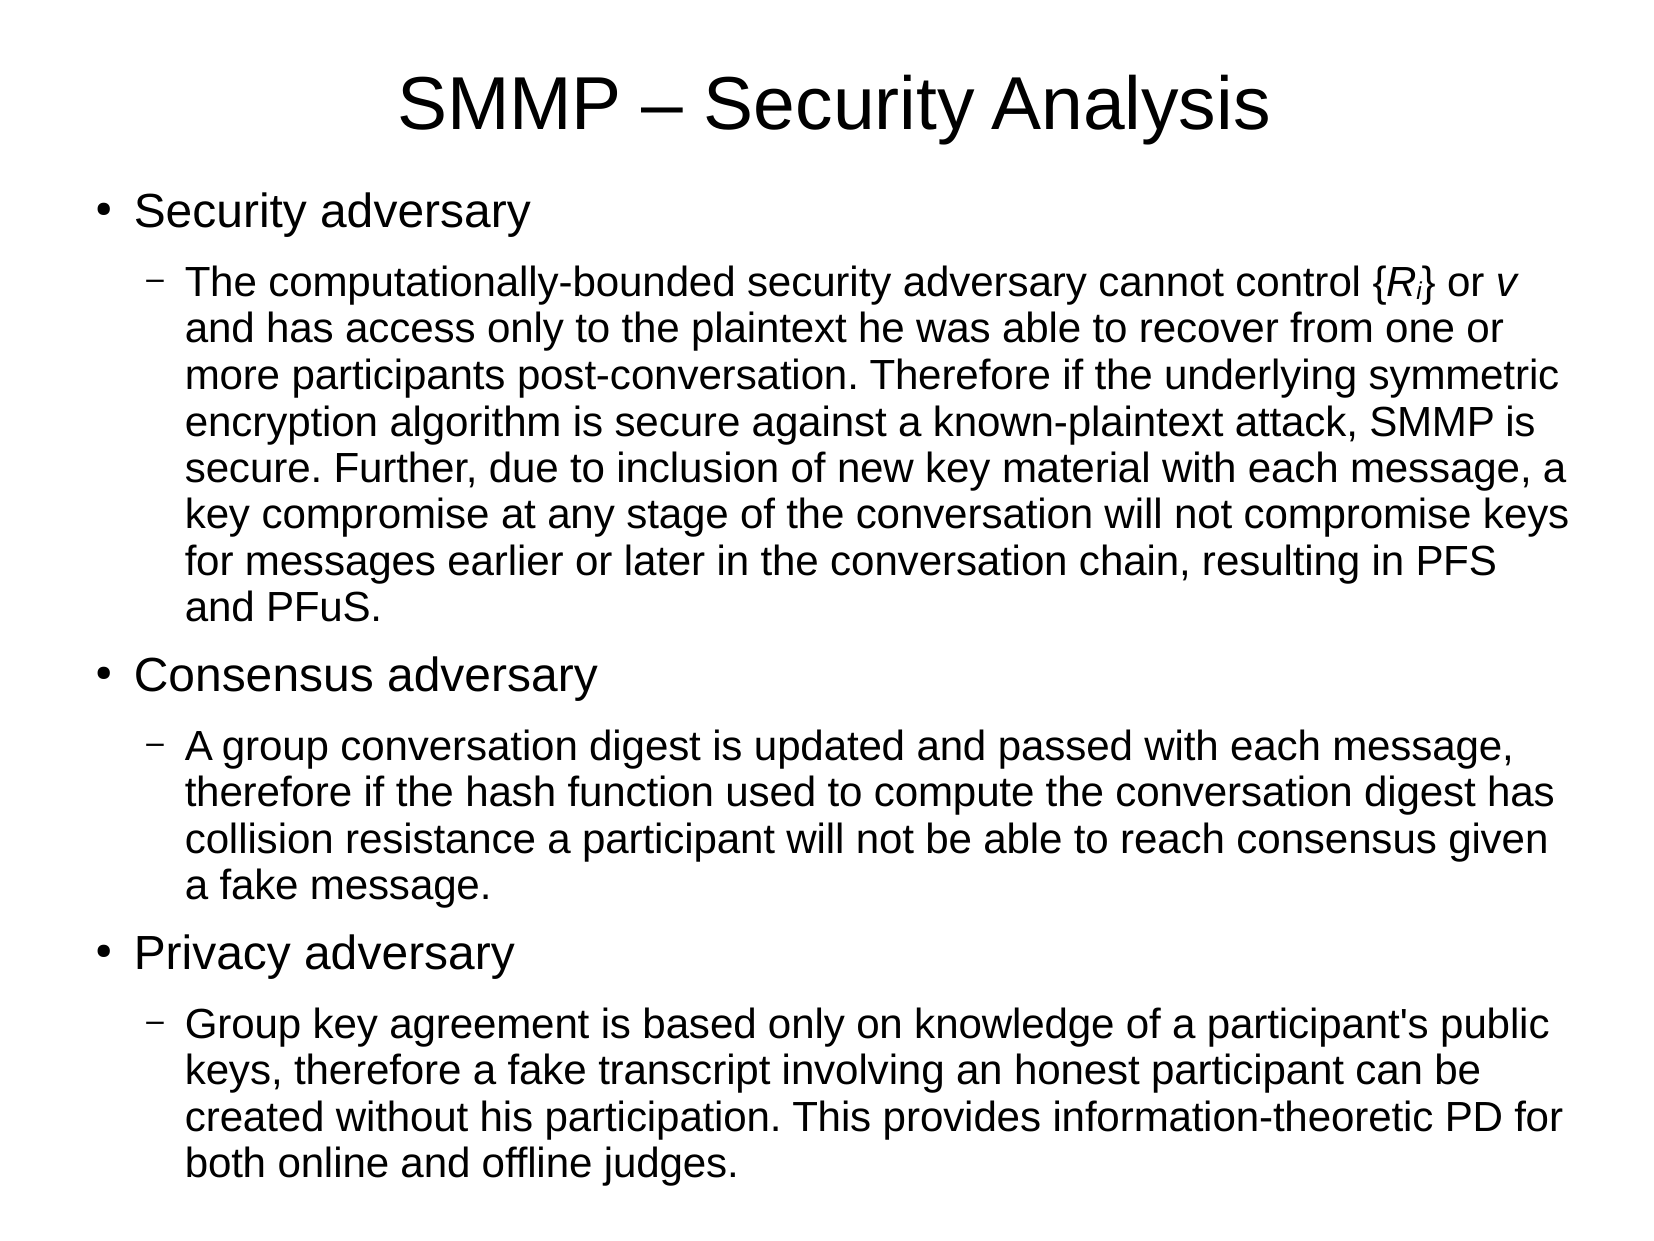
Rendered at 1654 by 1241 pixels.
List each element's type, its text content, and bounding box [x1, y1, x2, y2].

list Security adversary The computationally-bounded security adversary cannot control {Ri} or v and has access only to the plaintext he was able to recover from one or more participants post-conversation. Therefore if the underlying symmetric encryption algorithm is secure against a known-plaintext attack, SMMP is secure. Further, due to inclusion of new key material with each message, a key compromise at any stage of the conversation will not compromise keys for messages earlier or later in the conversation chain, resulting in PFS and PFuS. Consensus adversary A group conversation digest is updated and passed with each message, therefore if the hash function used to compute the conversation digest has collision resistance a participant will not be able to reach consensus given a fake message. Privacy adversary Group key agreement is based only on knowledge of a participant's public keys, therefore a fake transcript involving an honest participant can be created without his participation. This provides information-theoretic PD for both online and offline judges. [82, 183, 1571, 1199]
title SMMP – Security Analysis [90, 0, 1579, 208]
